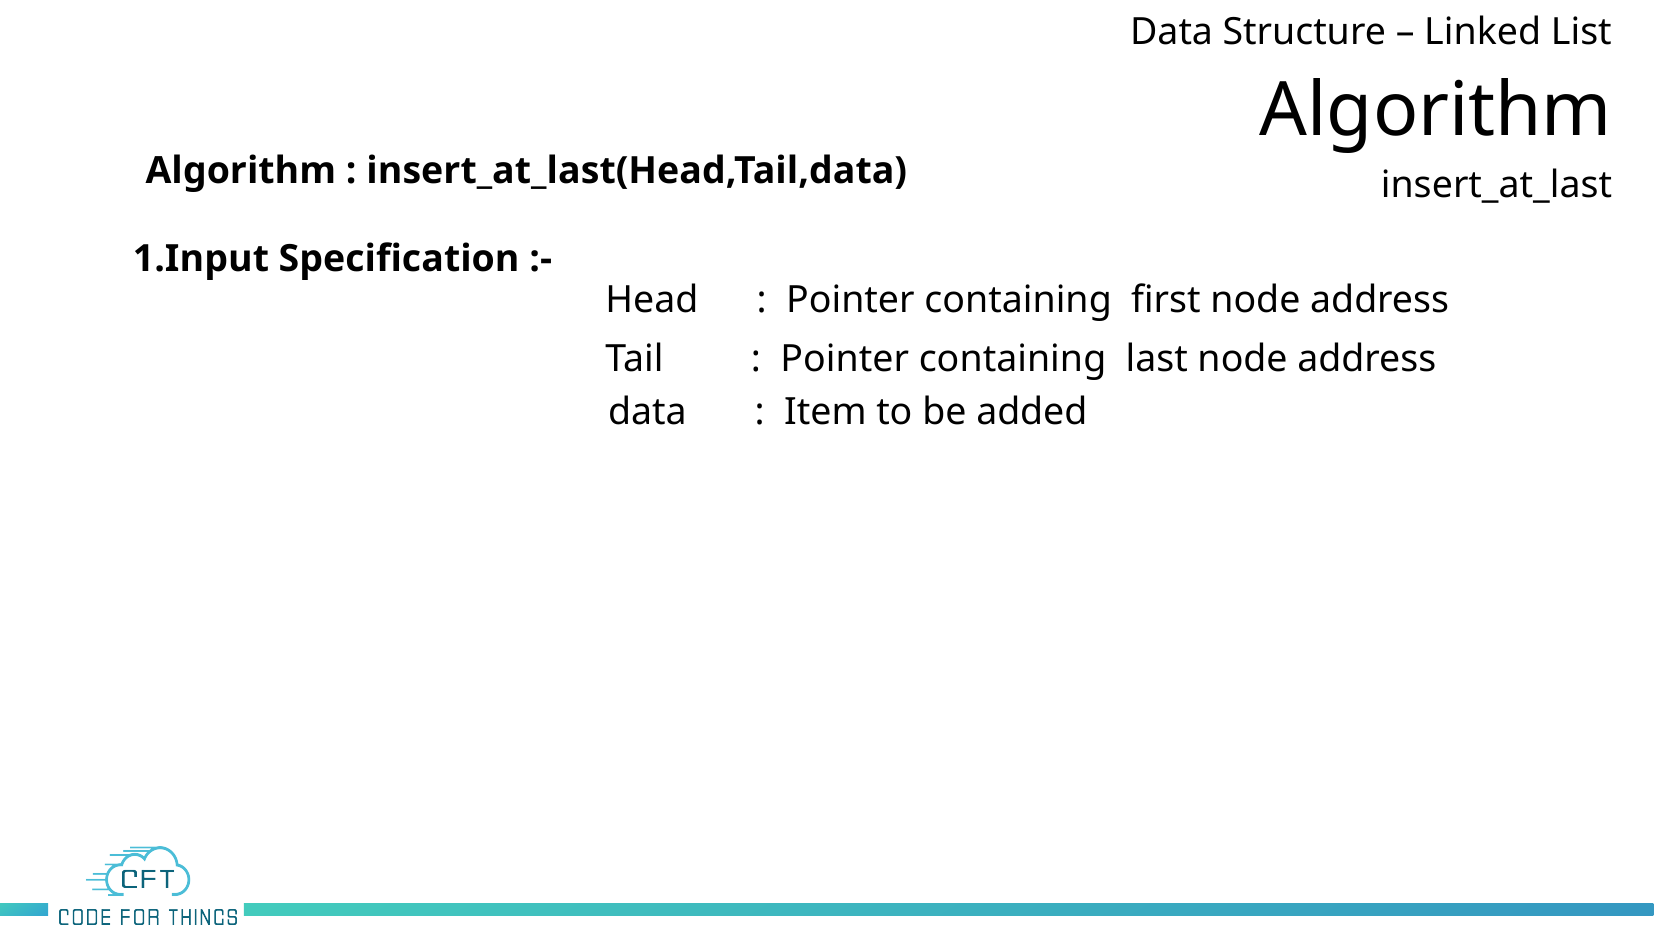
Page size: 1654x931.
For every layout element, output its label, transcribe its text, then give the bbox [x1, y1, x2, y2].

title Data Structure – Linked List Algorithm insert_at_last [1093, 0, 1613, 216]
text_box 1.Input Specification :- [118, 224, 662, 292]
text_box data : Item to be added [593, 390, 1323, 479]
text_box Head : Pointer containing first node address [590, 264, 1637, 323]
picture [59, 846, 237, 925]
text_box Algorithm : insert_at_last(Head,Tail,data) [130, 136, 1033, 203]
text_box Tail : Pointer containing last node address [590, 323, 1637, 390]
